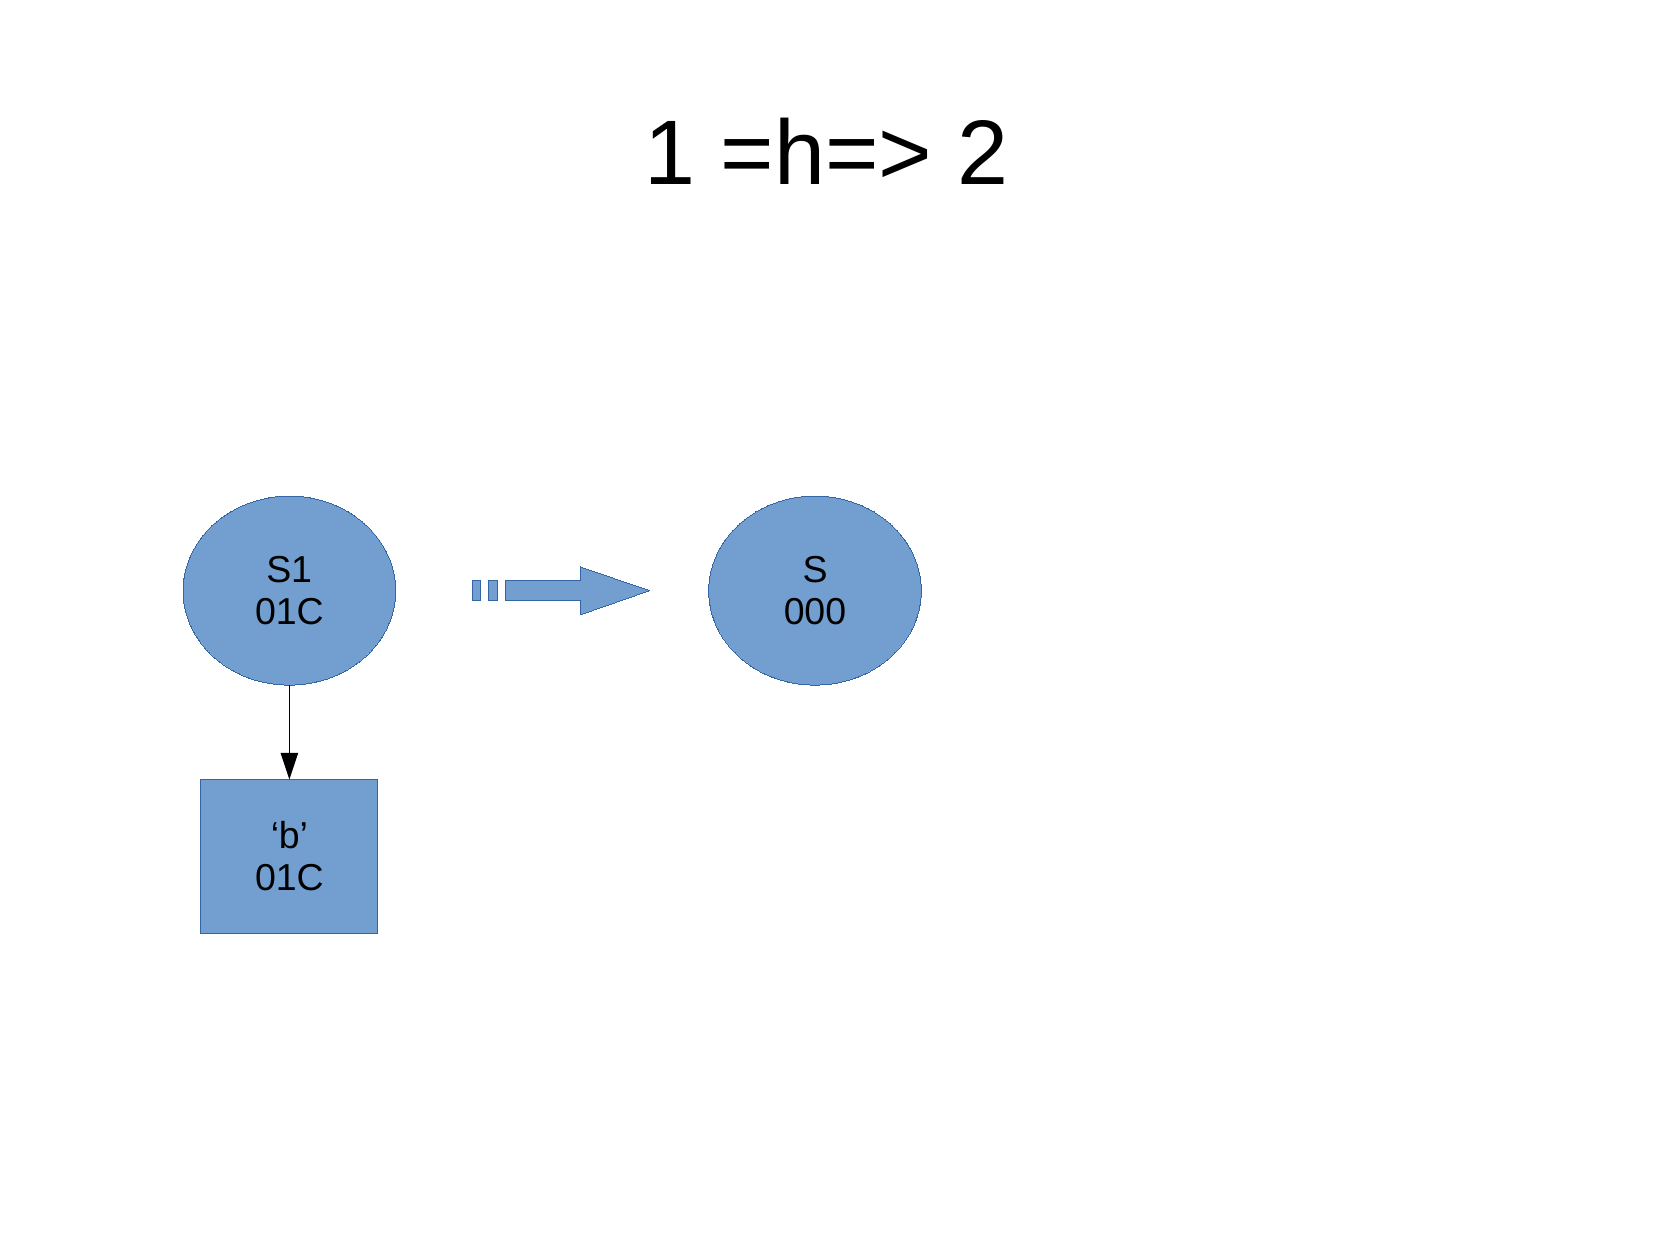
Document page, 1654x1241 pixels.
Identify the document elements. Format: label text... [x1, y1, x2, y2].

text_box [472, 580, 481, 601]
title 1 =h=> 2 [82, 49, 1571, 257]
text_box [488, 580, 498, 601]
text_box ‘b’ 01C [200, 779, 378, 934]
text_box [505, 566, 650, 615]
text_box S 000 [708, 496, 922, 686]
text_box S1 01C [183, 496, 396, 686]
